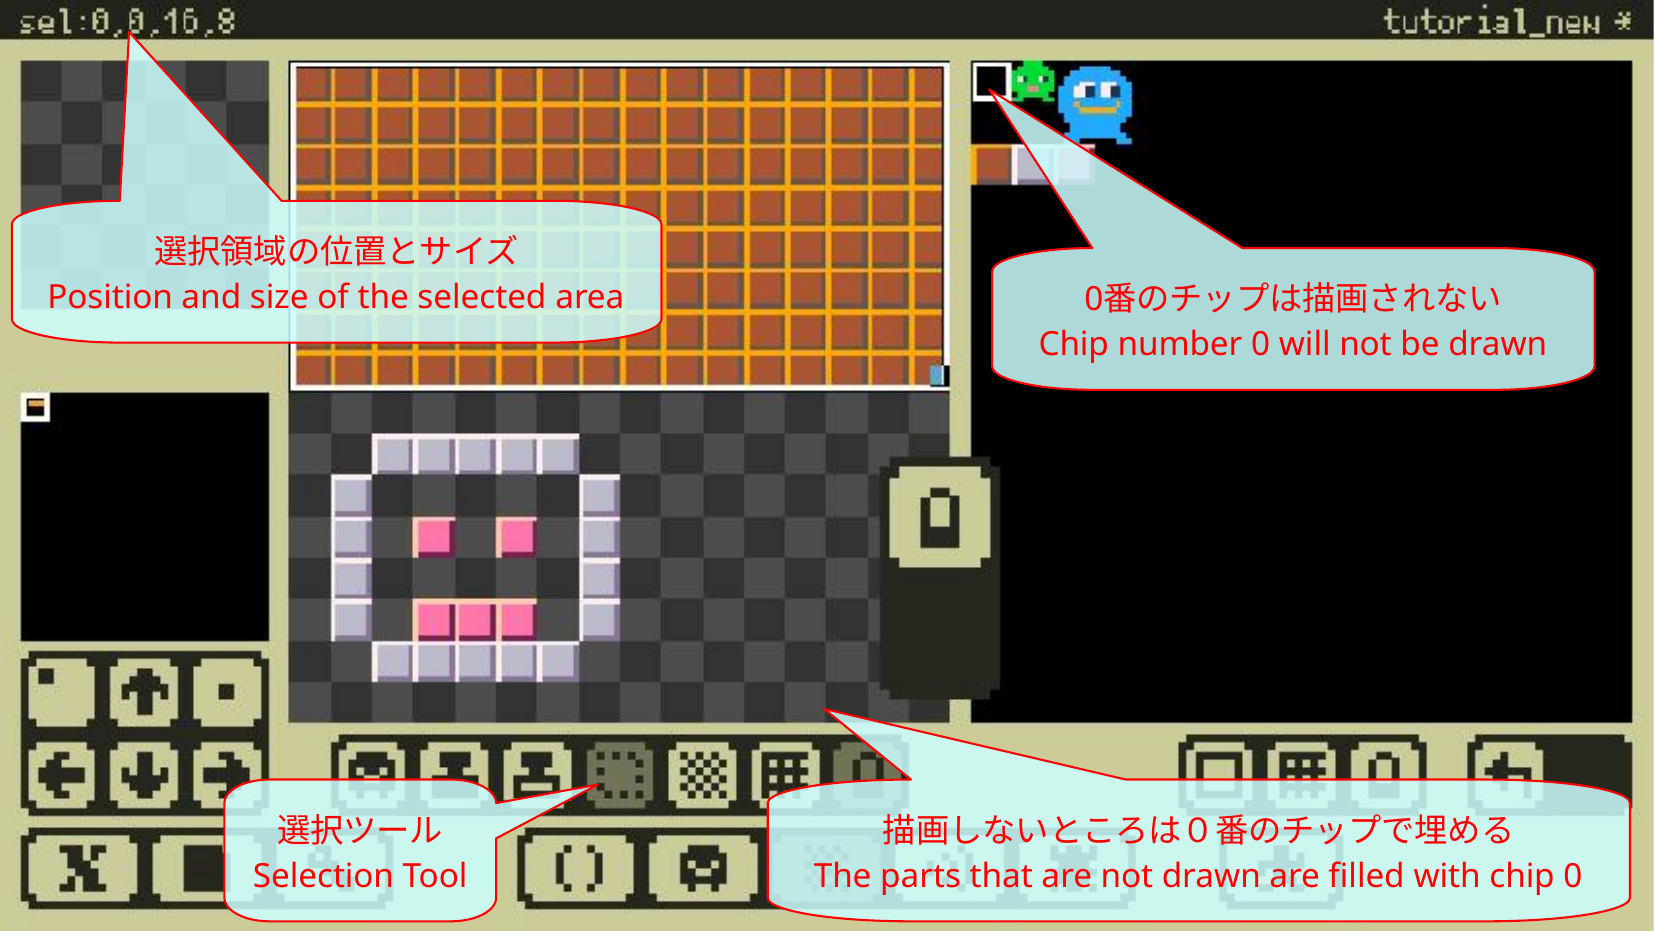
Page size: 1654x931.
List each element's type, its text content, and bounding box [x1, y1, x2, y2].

picture [0, 0, 1654, 931]
text_box 描画しないところは０番のチップで埋める The parts that are not drawn are filled with chip 0 [767, 708, 1630, 922]
text_box 選択領域の位置とサイズ Position and size of the selected area [11, 31, 662, 343]
text_box 0番のチップは描画されない Chip number 0 will not be drawn [989, 89, 1595, 390]
text_box 選択ツール Selection Tool [224, 779, 598, 922]
